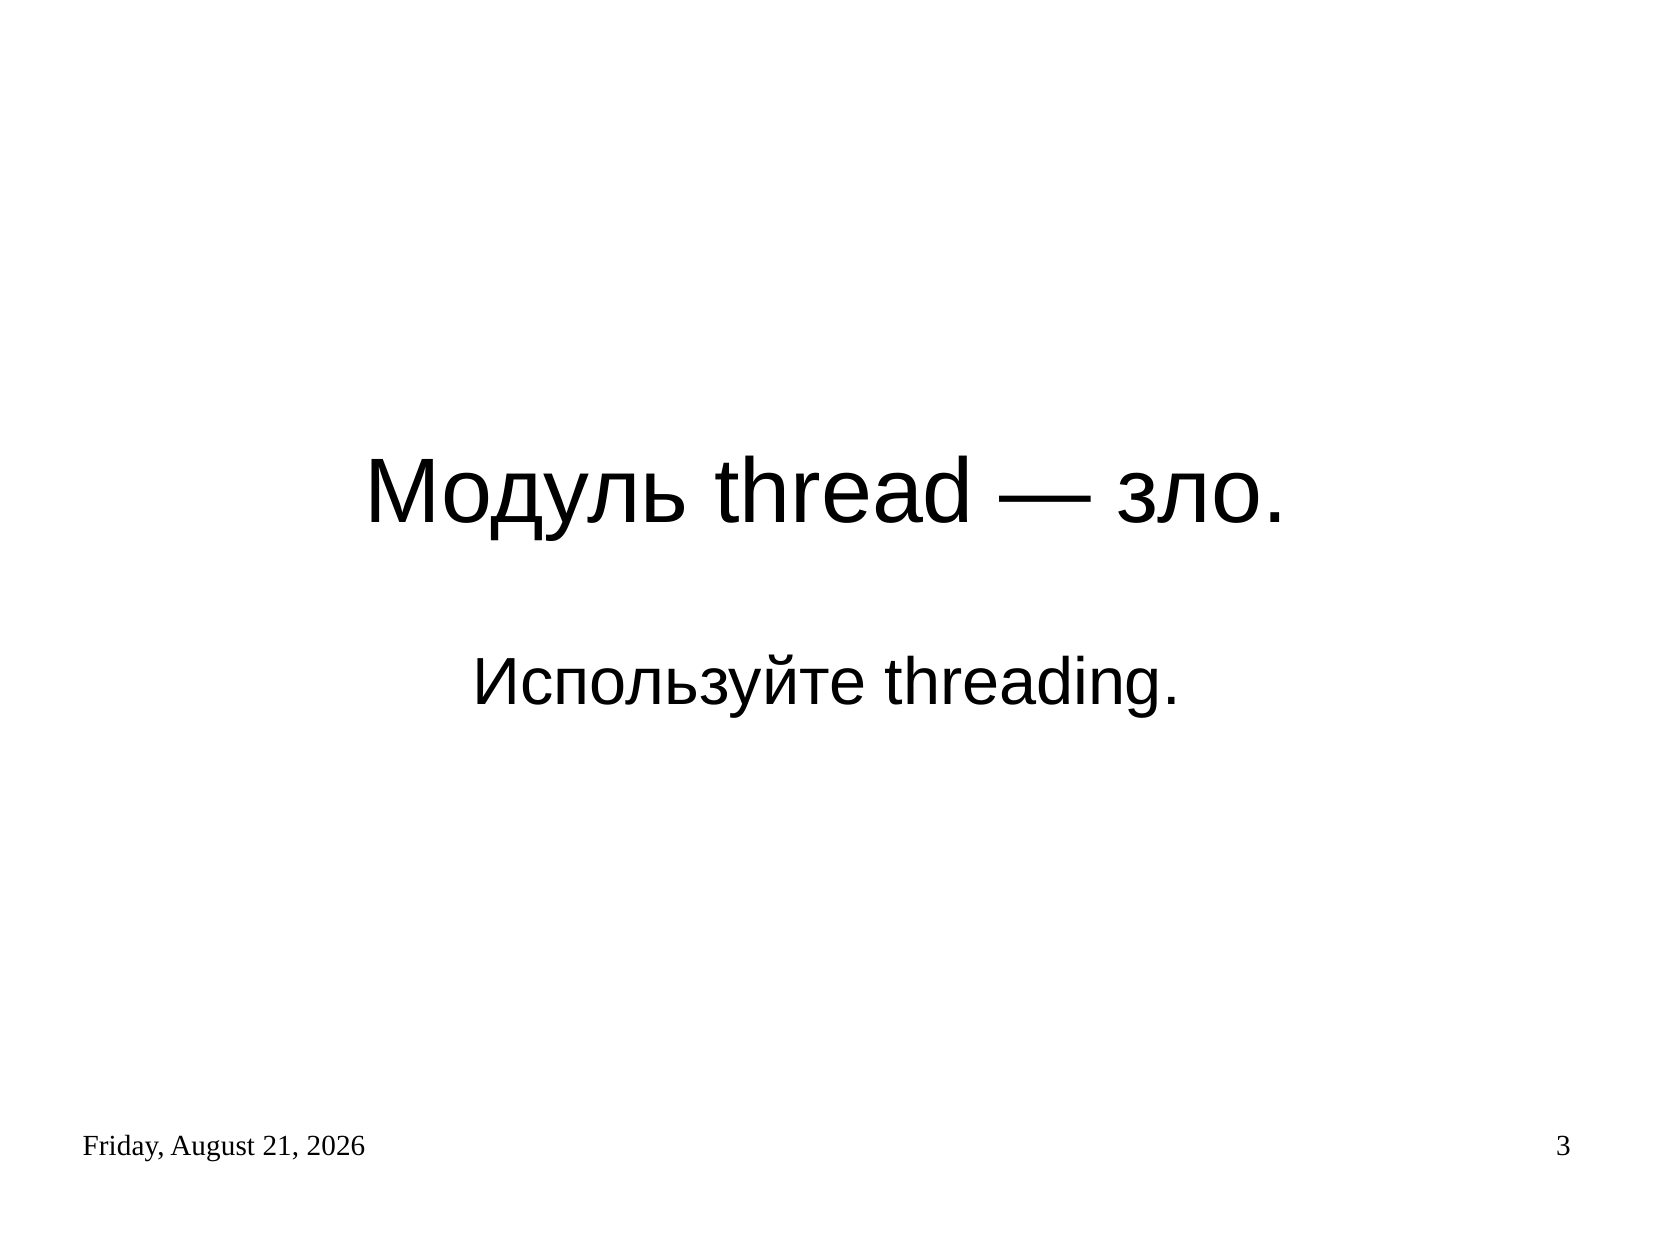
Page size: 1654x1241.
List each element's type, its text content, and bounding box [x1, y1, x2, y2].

subtitle Модуль thread — зло. Используйте threading. [82, 49, 1571, 1109]
